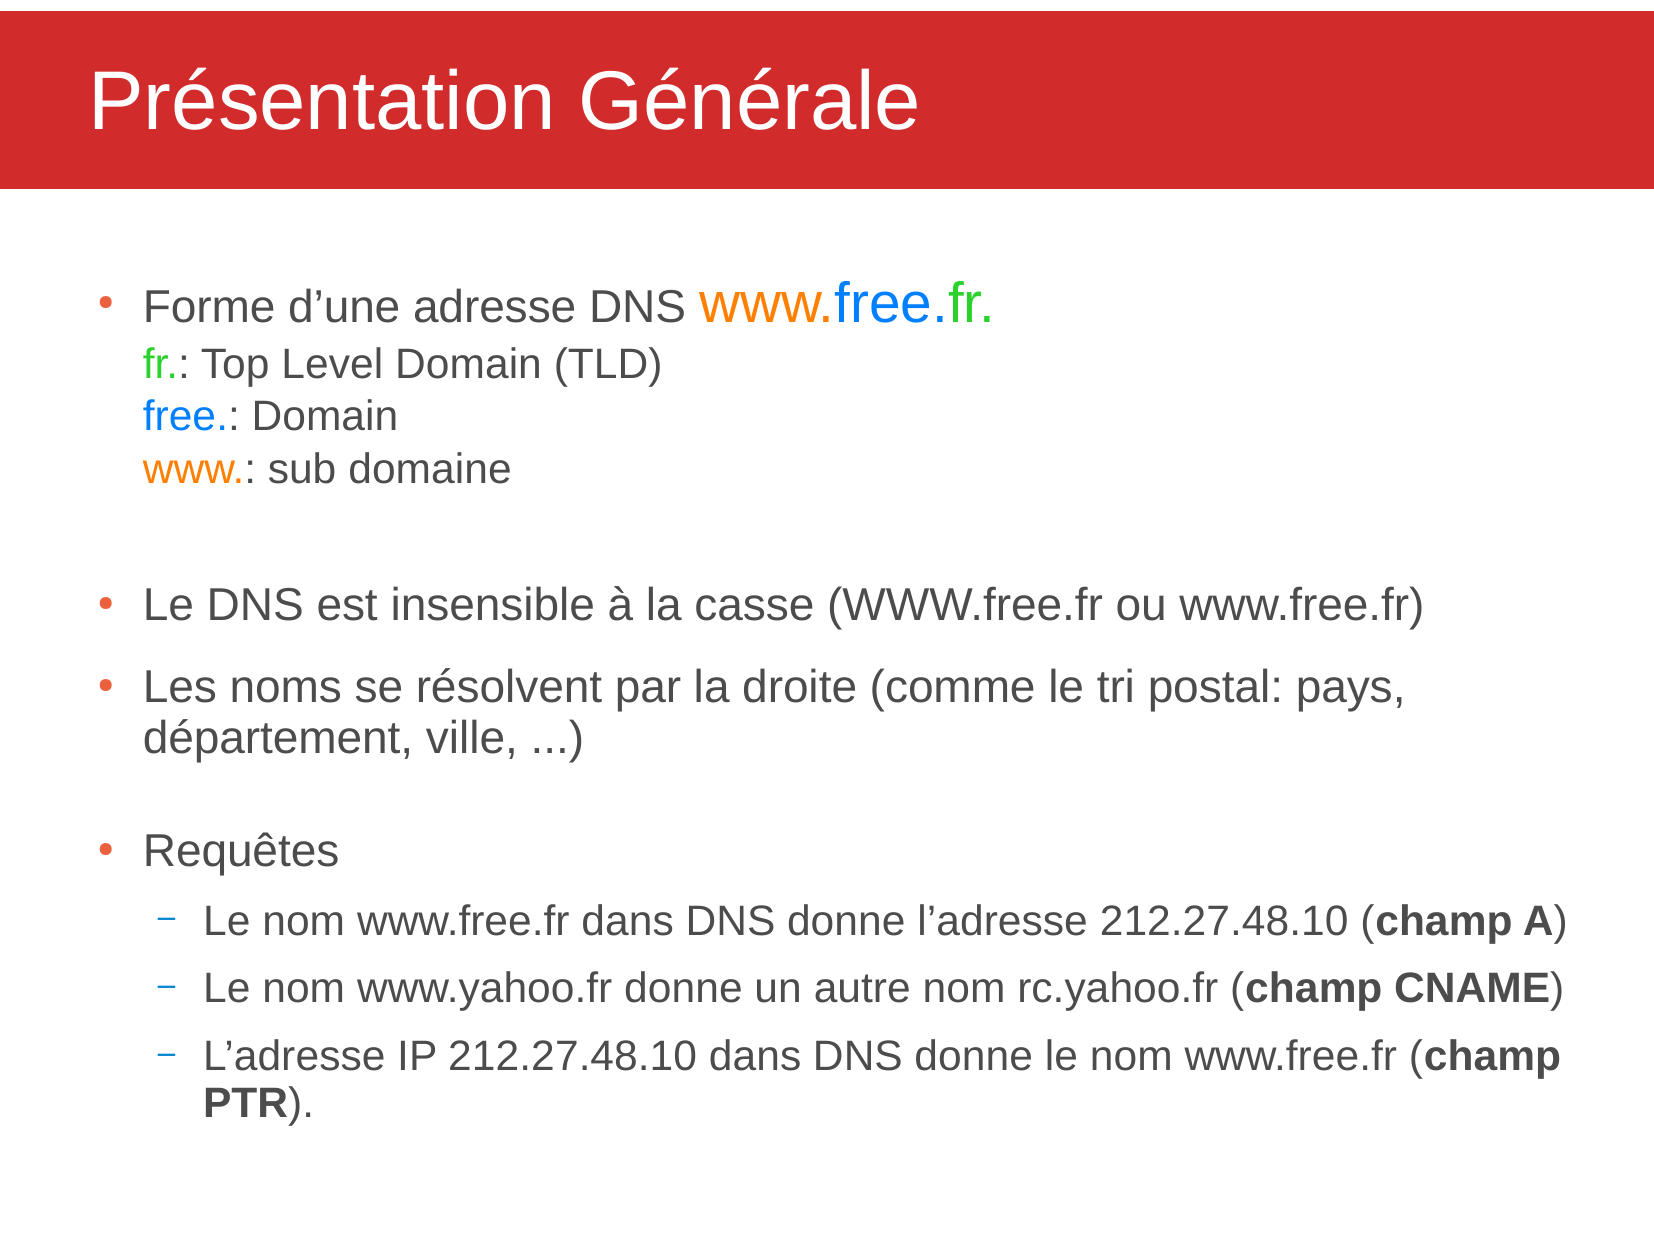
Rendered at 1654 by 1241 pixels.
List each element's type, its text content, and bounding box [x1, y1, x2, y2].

title Présentation Générale [0, 11, 1654, 189]
list Forme d’une adresse DNS www.free.fr. fr.: Top Level Domain (TLD) free.: Domain www.: sub domaine Le DNS est insensible à la casse (WWW.free.fr ou www.free.fr) Les noms se résolvent par la droite (comme le tri postal: pays, département, ville, ...) Requêtes Le nom www.free.fr dans DNS donne l’adresse 212.27.48.10 (champ A) Le nom www.yahoo.fr donne un autre nom rc.yahoo.fr (champ CNAME) L’adresse IP 212.27.48.10 dans DNS donne le nom www.free.fr (champ PTR). [82, 271, 1571, 1134]
